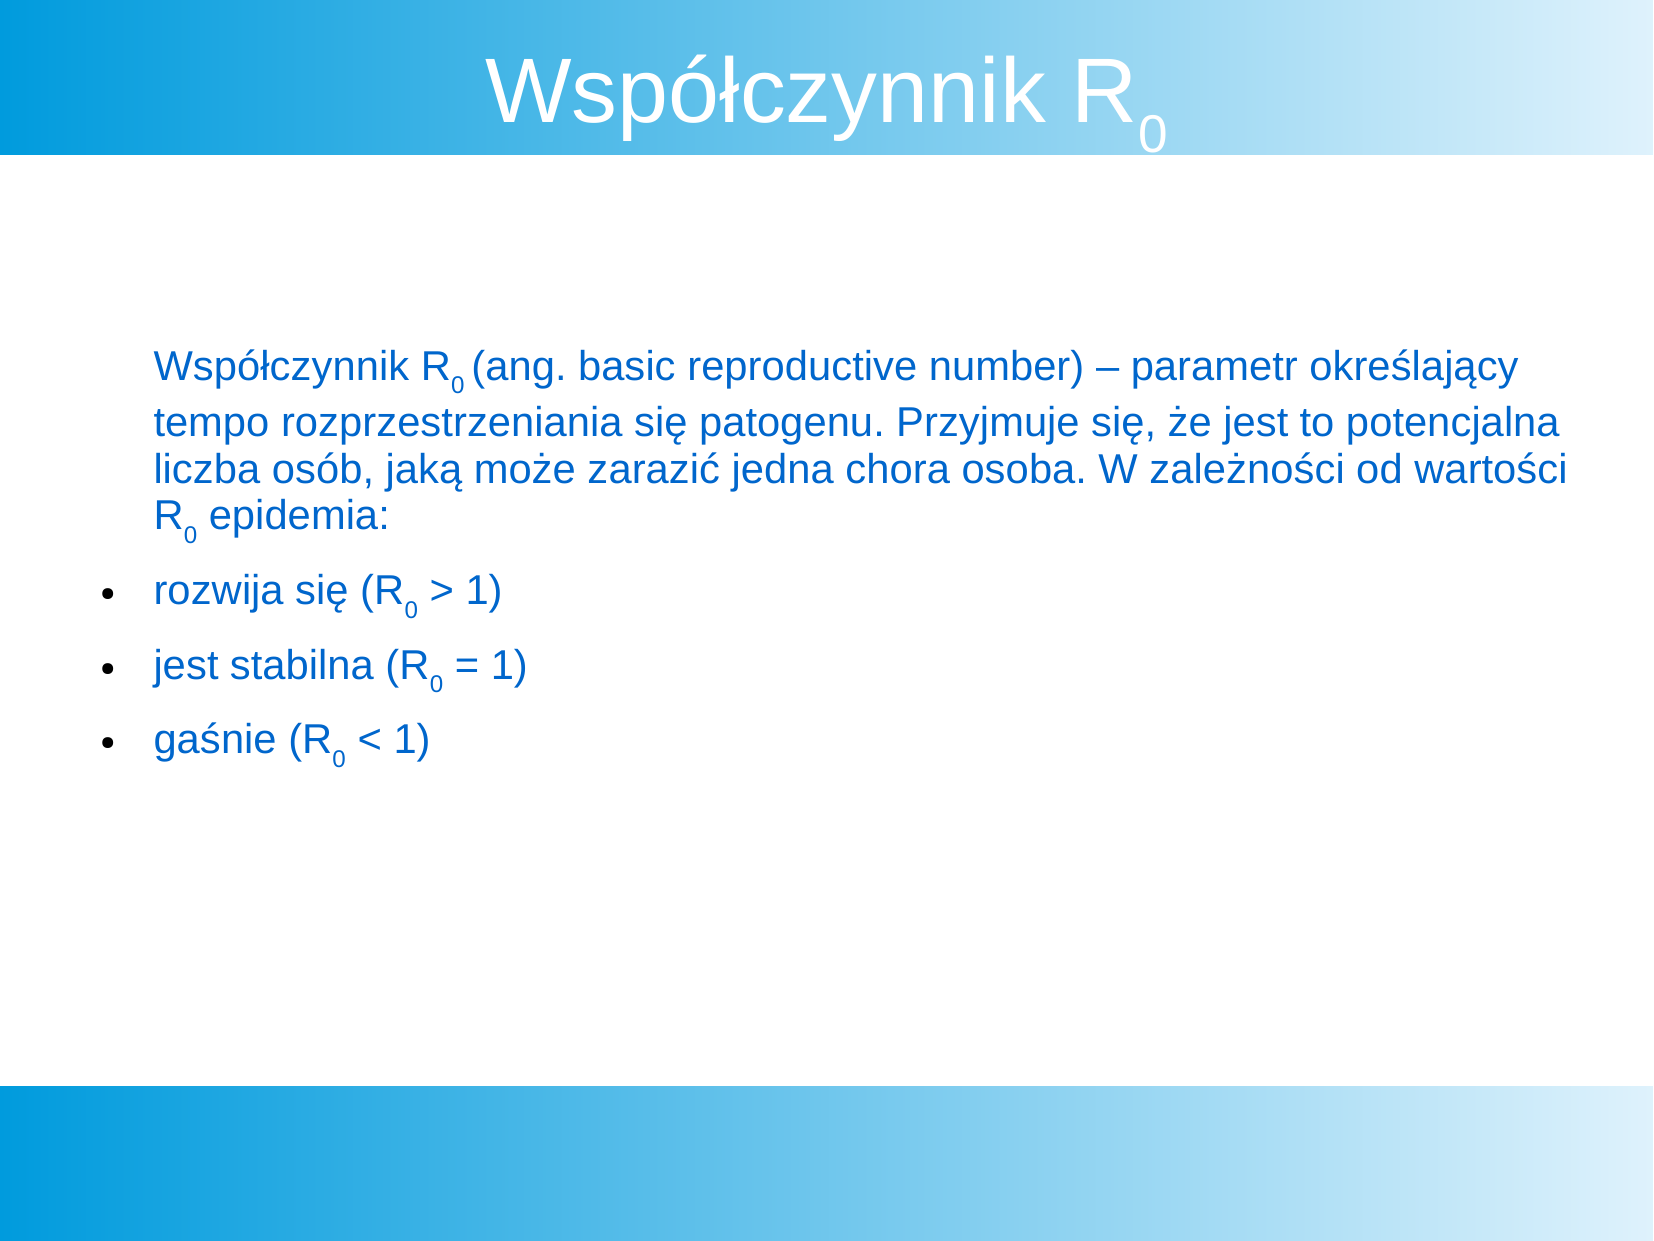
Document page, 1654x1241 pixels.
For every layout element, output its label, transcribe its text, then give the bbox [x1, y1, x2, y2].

list Współczynnik R0 (ang. basic reproductive number) – parametr określający tempo rozprzestrzeniania się patogenu. Przyjmuje się, że jest to potencjalna liczba osób, jaką może zarazić jedna chora osoba. W zależności od wartości R0 epidemia: rozwija się (R0 > 1) jest stabilna (R0 = 1) gaśnie (R0 < 1) [82, 342, 1571, 1010]
title Współczynnik R0 [82, 39, 1571, 164]
